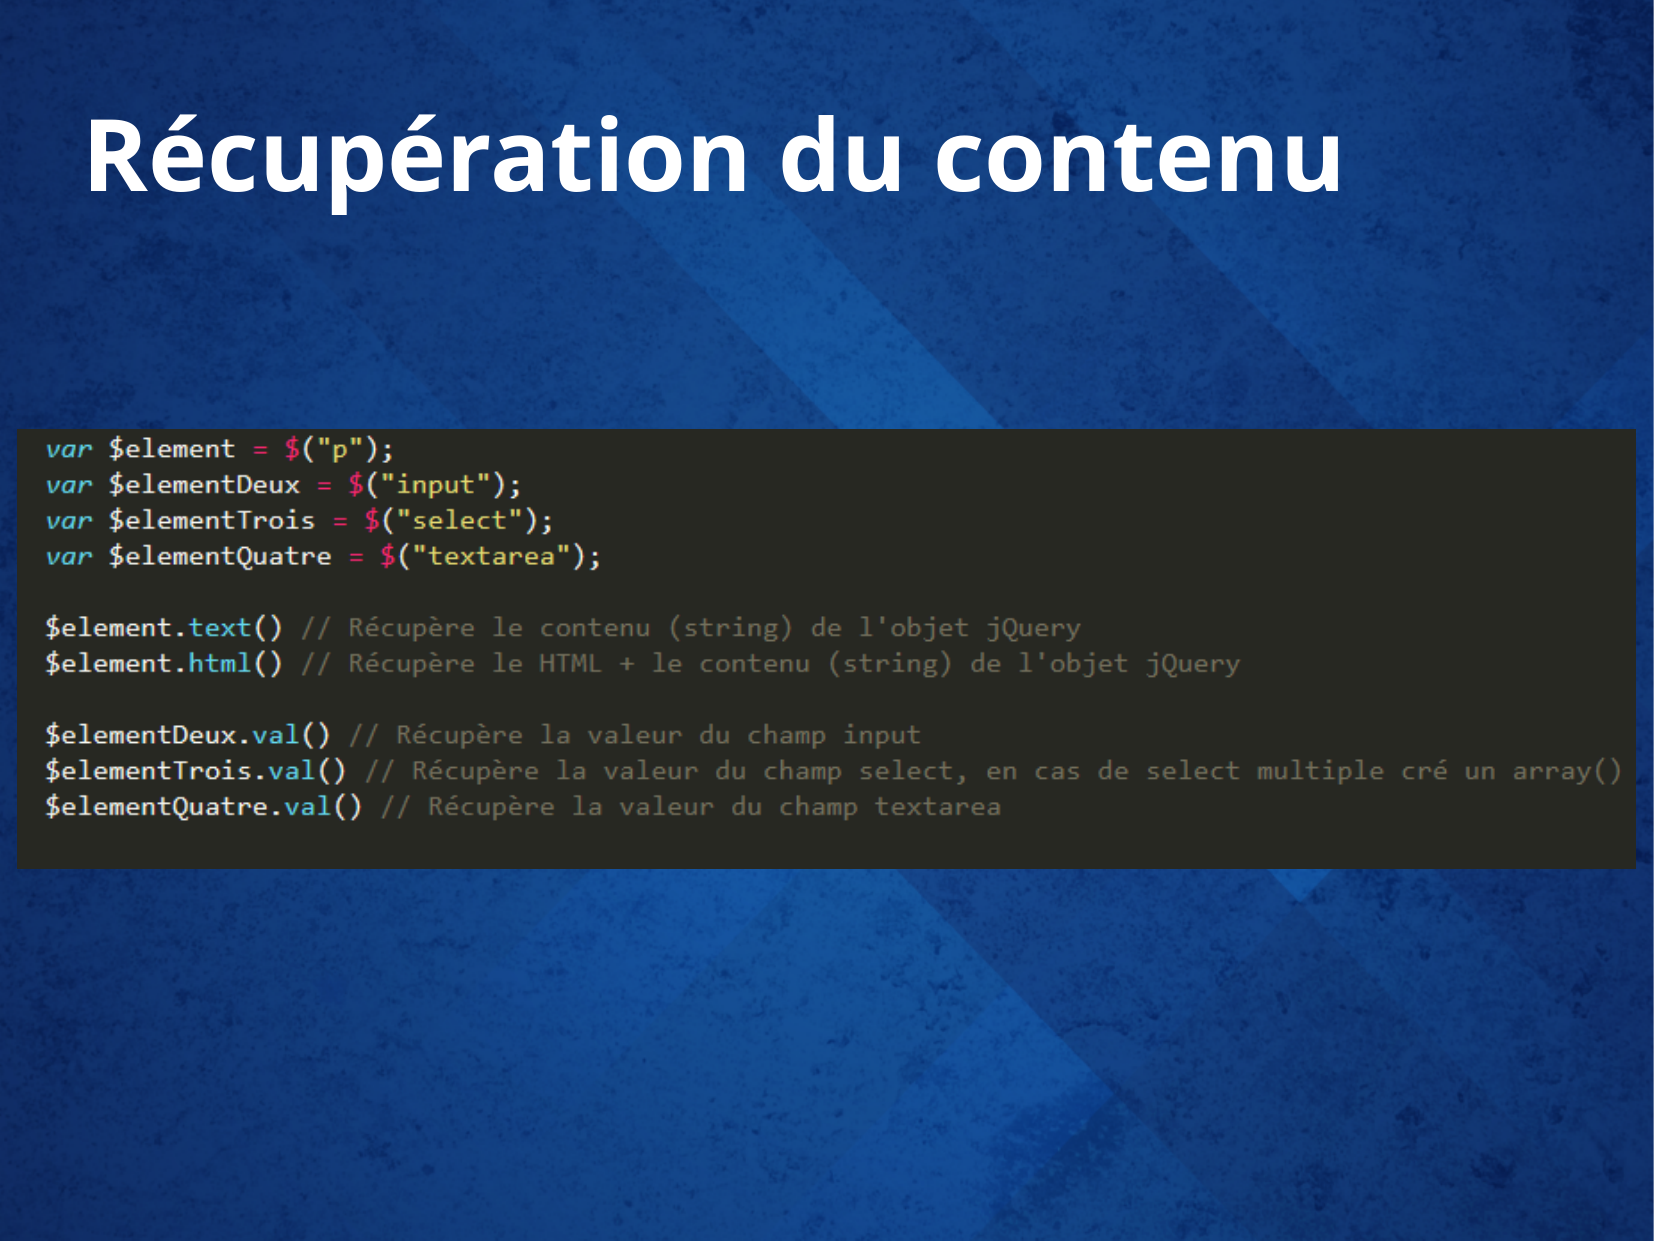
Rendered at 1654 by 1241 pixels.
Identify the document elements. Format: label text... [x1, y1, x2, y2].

title Récupération du contenu [82, 49, 1571, 257]
picture [0, 0, 1654, 1241]
